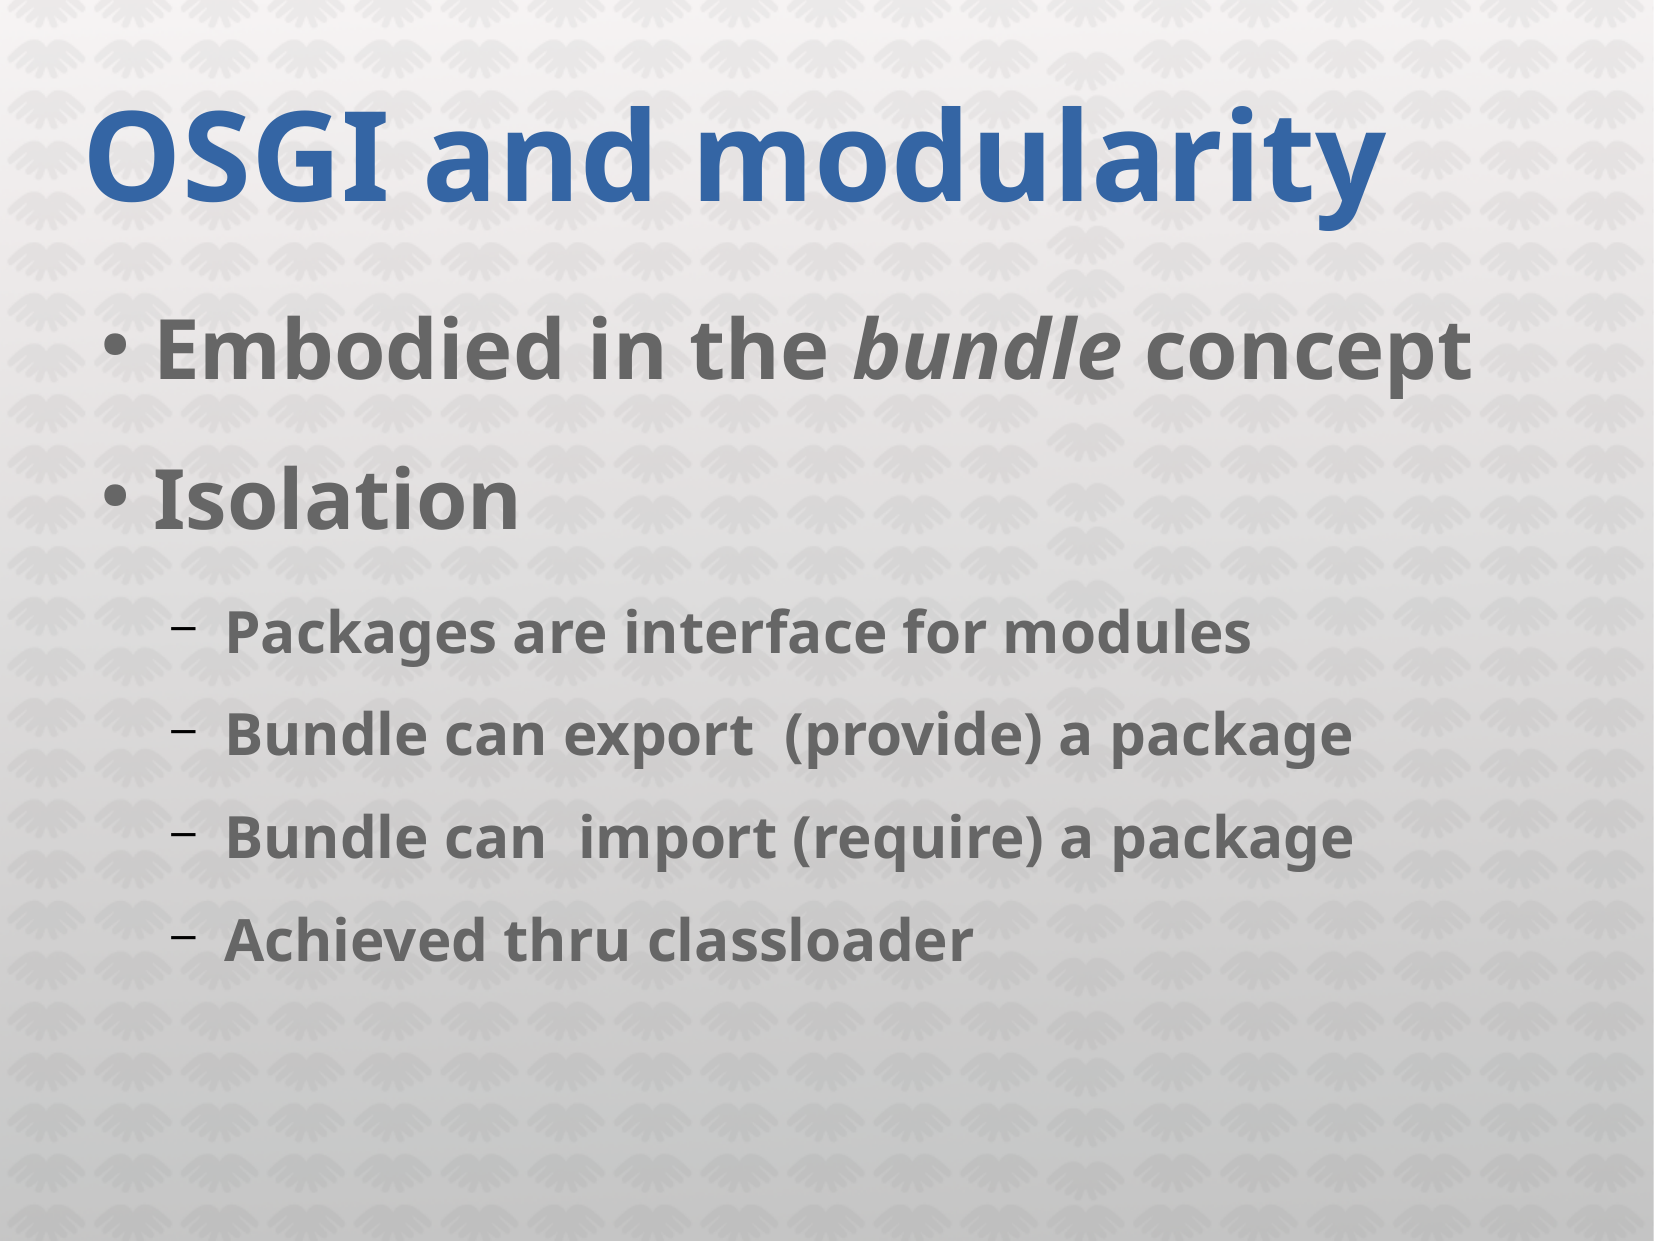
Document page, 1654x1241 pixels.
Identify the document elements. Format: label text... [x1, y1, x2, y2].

list Embodied in the bundle concept Isolation Packages are interface for modules Bundle can export (provide) a package Bundle can import (require) a package Achieved thru classloader [82, 290, 1538, 1010]
title OSGI and modularity [82, 49, 1571, 257]
picture [0, 0, 1654, 1241]
